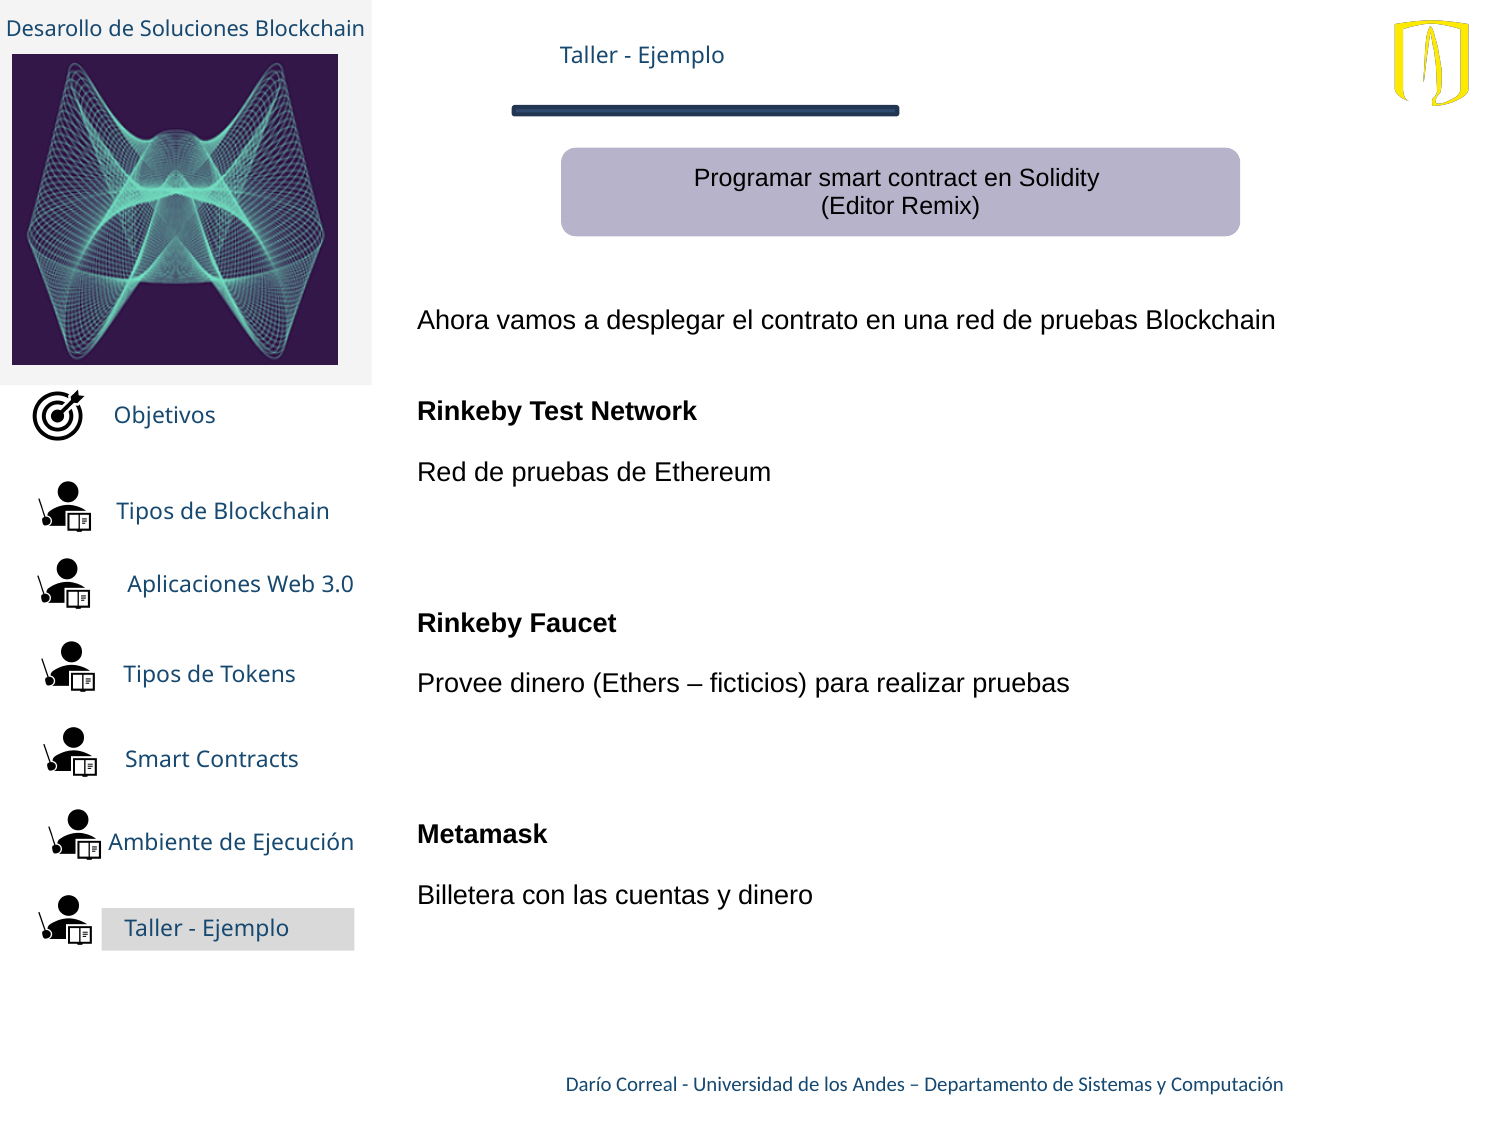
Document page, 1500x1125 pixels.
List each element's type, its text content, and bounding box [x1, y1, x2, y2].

picture [37, 886, 100, 948]
text_box Ahora vamos a desplegar el contrato en una red de pruebas Blockchain Rinkeby Test Network Red de pruebas de Ethereum Rinkeby Faucet Provee dinero (Ethers – ficticios) para realizar pruebas Metamask Billetera con las cuentas y dinero [402, 297, 1359, 978]
text_box Programar smart contract en Solidity (Editor Remix) [561, 147, 1241, 237]
picture [36, 549, 98, 612]
text_box Objetivos [98, 393, 231, 437]
text_box Taller - Ejemplo [109, 905, 305, 949]
picture [37, 472, 99, 535]
picture [1387, 19, 1476, 107]
picture [42, 718, 105, 780]
text_box Tipos de Blockchain [101, 489, 346, 532]
text_box [513, 107, 898, 115]
picture [12, 54, 338, 365]
text_box Ambiente de Ejecución [63, 820, 370, 863]
text_box Aplicaciones Web 3.0 [112, 562, 370, 605]
text_box Taller - Ejemplo [544, 32, 740, 76]
text_box Smart Contracts [110, 737, 314, 781]
picture [47, 800, 109, 863]
text_box Darío Correal - Universidad de los Andes – Departamento de Sistemas y Computación [551, 1062, 1300, 1103]
text_box [101, 908, 355, 951]
picture [40, 632, 103, 695]
picture [27, 384, 90, 446]
text_box Tipos de Tokens [108, 652, 312, 695]
